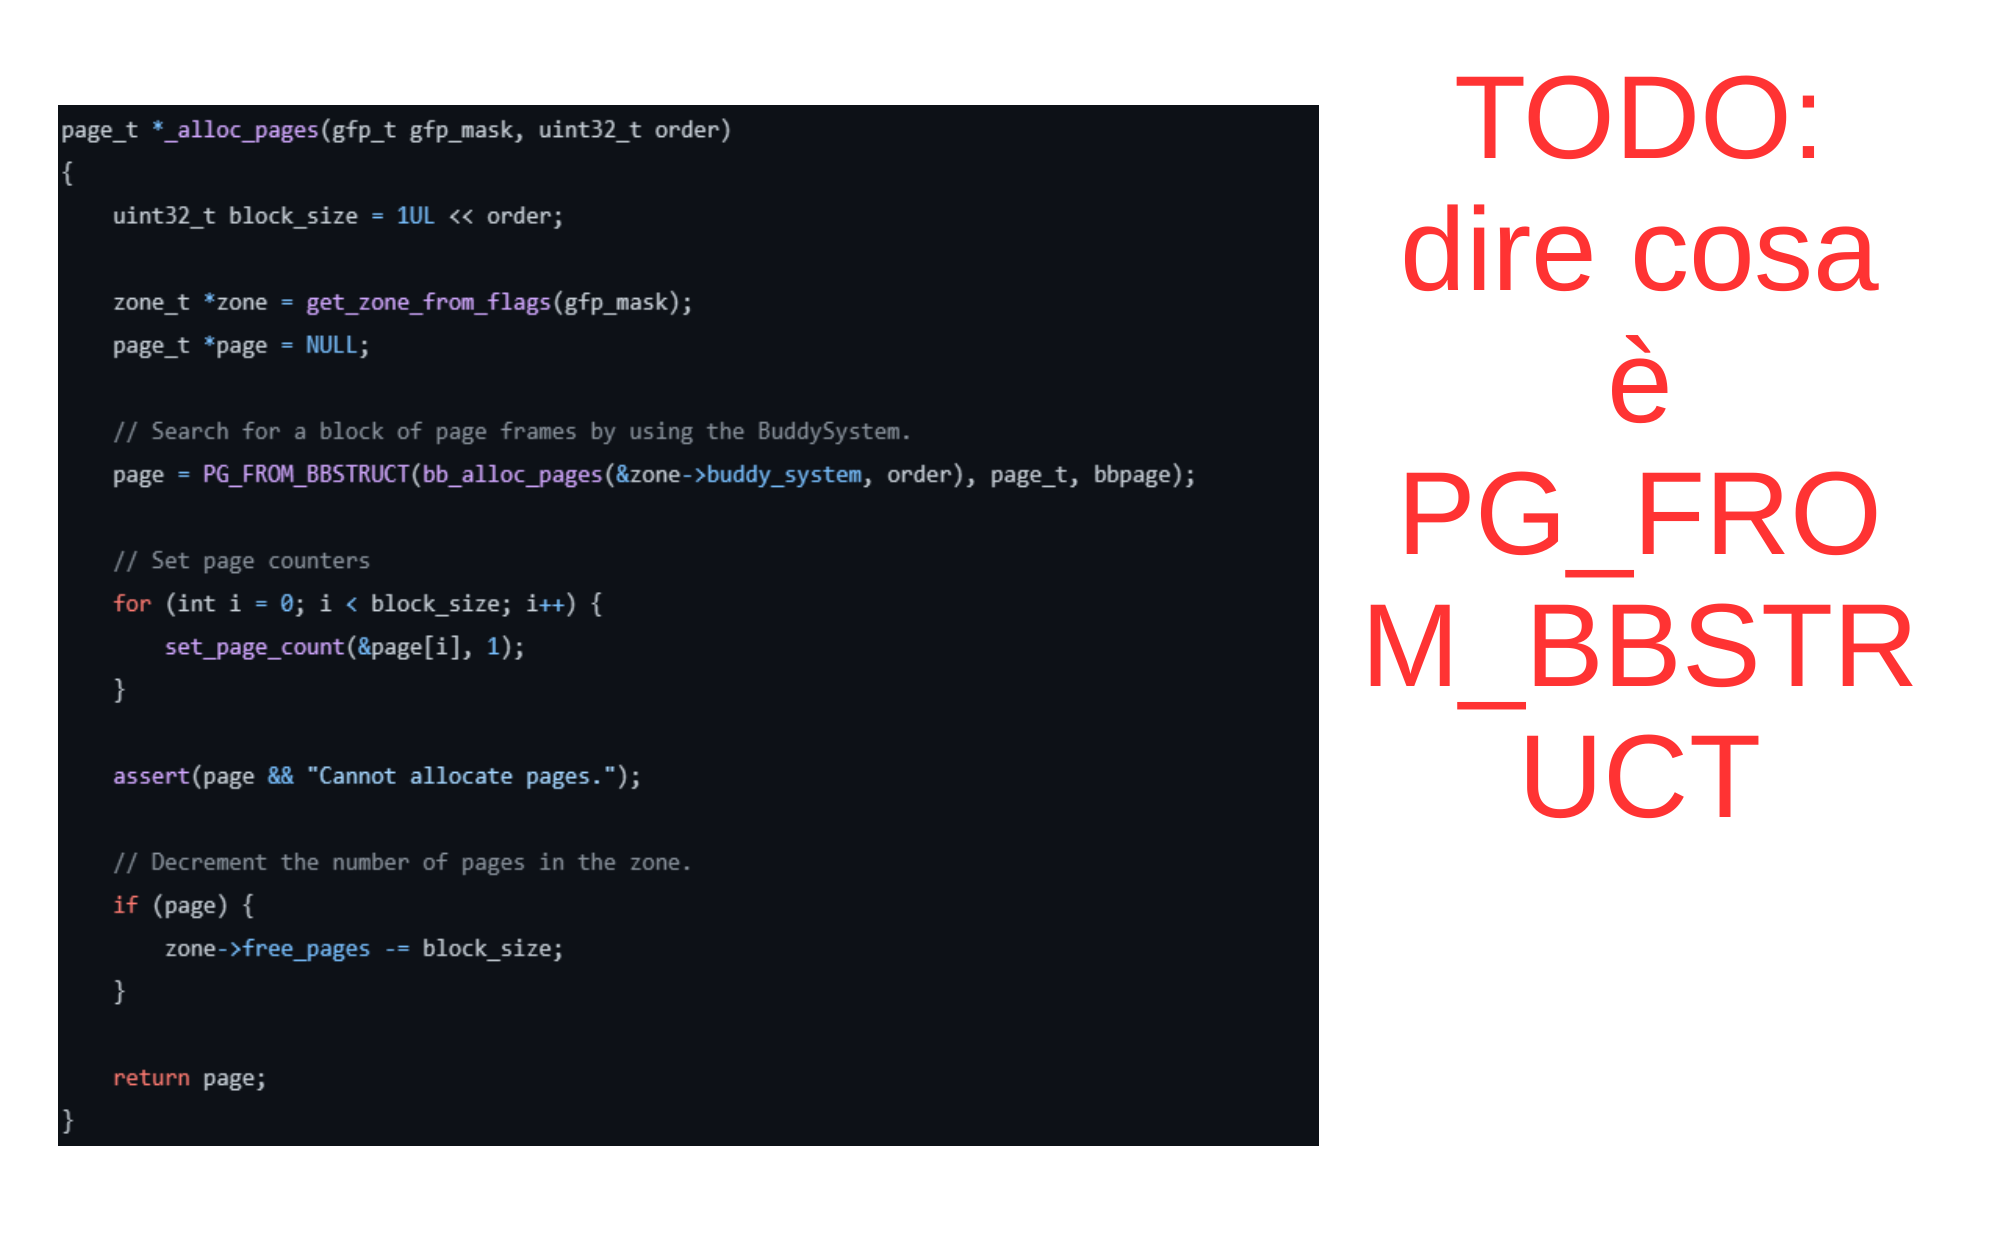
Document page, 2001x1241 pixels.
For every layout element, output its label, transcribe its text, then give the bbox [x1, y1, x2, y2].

picture [58, 105, 1319, 1146]
title TODO: dire cosa è PG_FROM_BBSTRUCT [1358, 0, 1922, 909]
